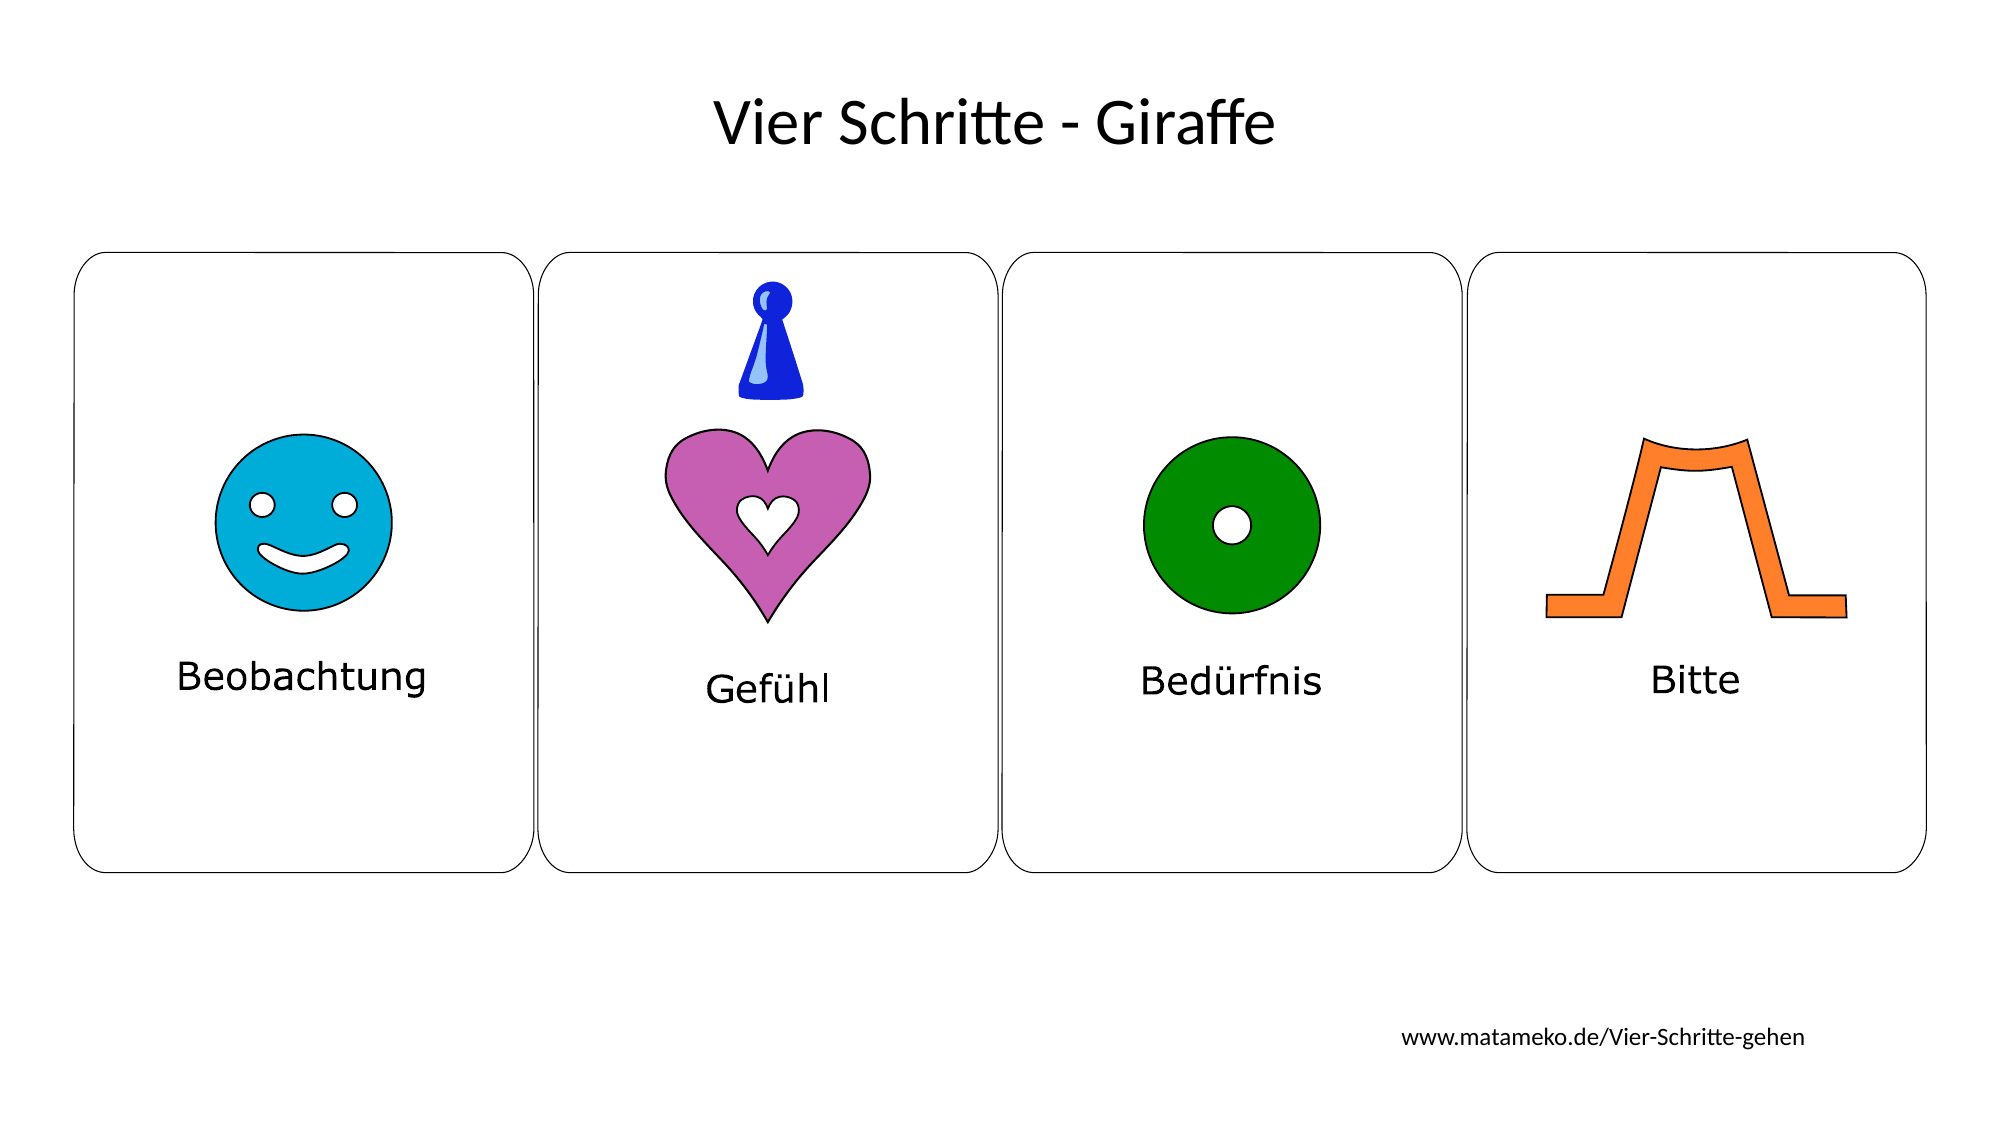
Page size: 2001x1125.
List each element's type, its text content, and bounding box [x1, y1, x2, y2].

text_box www.matameko.de/Vier-Schritte-gehen [1386, 1013, 1821, 1058]
text_box [1143, 437, 1321, 614]
text_box [405, 668, 425, 698]
text_box [1703, 666, 1717, 694]
text_box [1294, 673, 1299, 695]
text_box [707, 674, 733, 704]
text_box [1680, 672, 1684, 694]
text_box [1304, 672, 1321, 696]
text_box [382, 668, 401, 690]
text_box [774, 681, 793, 704]
text_box [1546, 438, 1847, 618]
text_box [204, 668, 224, 691]
text_box [340, 662, 355, 691]
text_box [1719, 671, 1739, 694]
text_box [1255, 664, 1269, 695]
text_box [179, 661, 201, 690]
text_box [215, 434, 392, 611]
text_box [759, 672, 773, 703]
text_box [1270, 672, 1288, 695]
text_box [227, 668, 247, 691]
text_box [1240, 673, 1254, 695]
text_box [1653, 665, 1676, 694]
text_box [297, 668, 315, 691]
text_box [799, 672, 818, 703]
text_box [1216, 673, 1234, 696]
text_box [358, 668, 376, 691]
text_box [273, 668, 293, 691]
text_box Vier Schritte - Giraffe [699, 70, 1301, 167]
text_box [1143, 666, 1165, 695]
text_box [665, 429, 871, 623]
text_box [736, 681, 757, 704]
text_box [1688, 666, 1702, 694]
text_box [251, 660, 271, 691]
text_box [1190, 665, 1210, 696]
text_box [738, 281, 804, 400]
text_box [1168, 672, 1187, 696]
text_box [318, 660, 337, 690]
